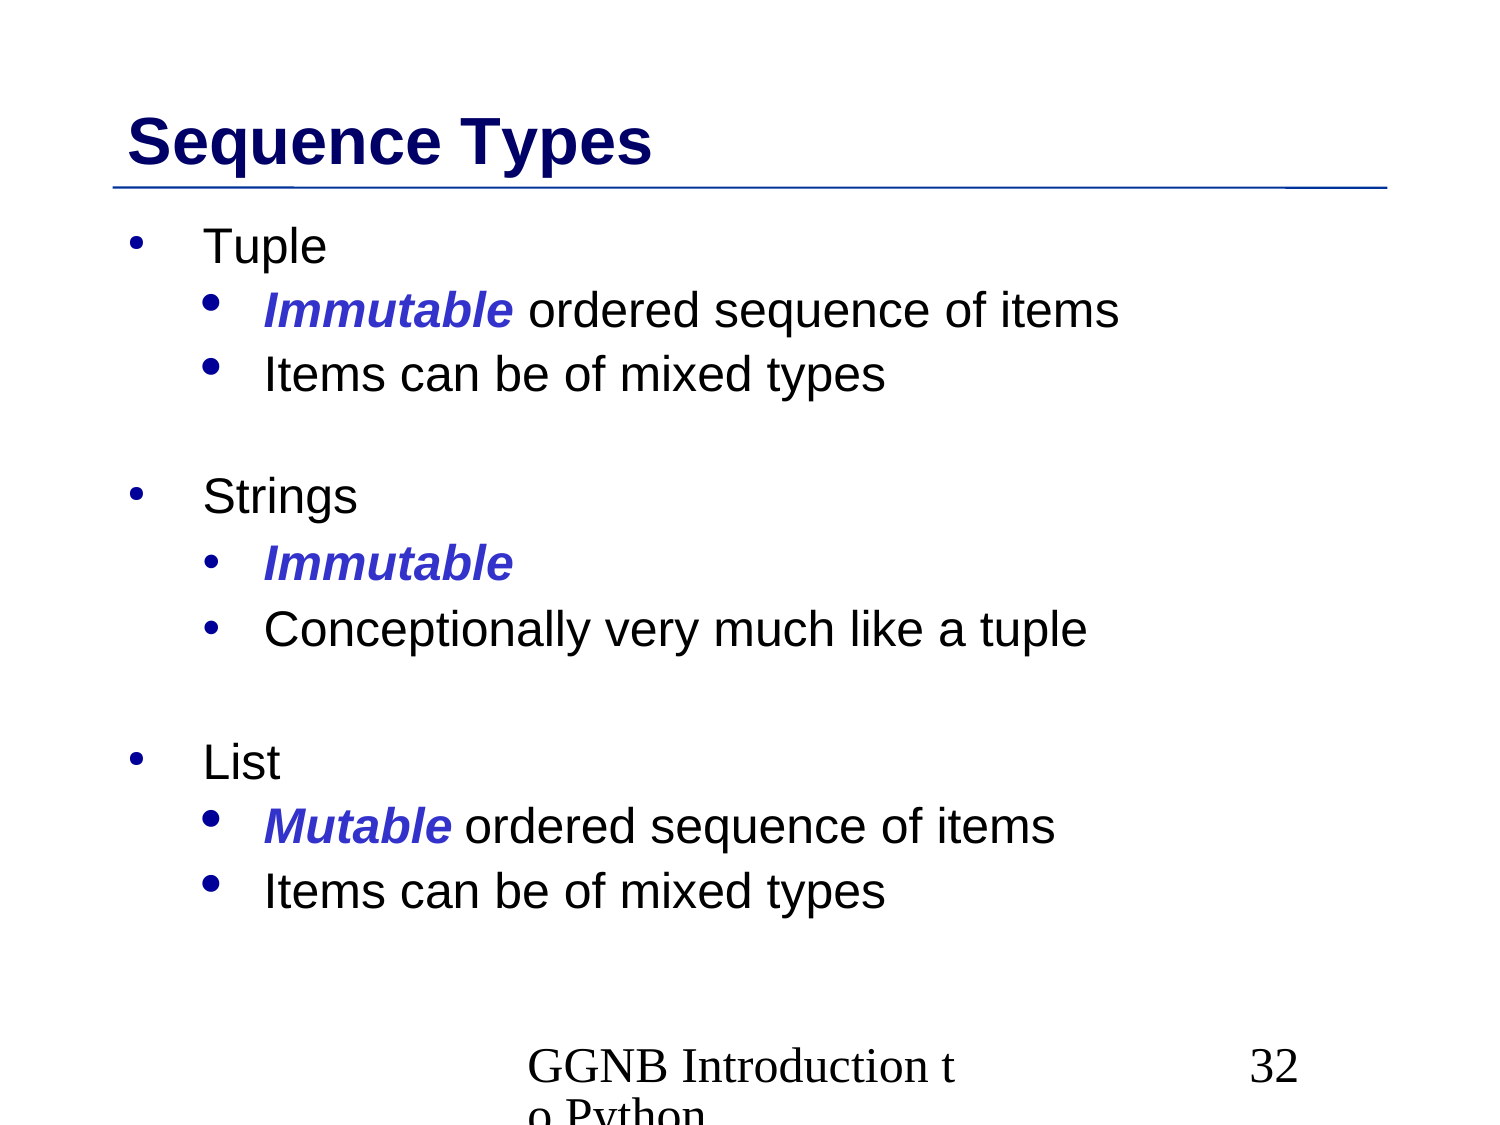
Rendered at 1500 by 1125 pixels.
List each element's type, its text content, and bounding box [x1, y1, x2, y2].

list Tuple Immutable ordered sequence of items Items can be of mixed types Strings Immutable Conceptionally very much like a tuple List Mutable ordered sequence of items Items can be of mixed types [112, 212, 1388, 1063]
title Sequence Types [112, 89, 1388, 185]
